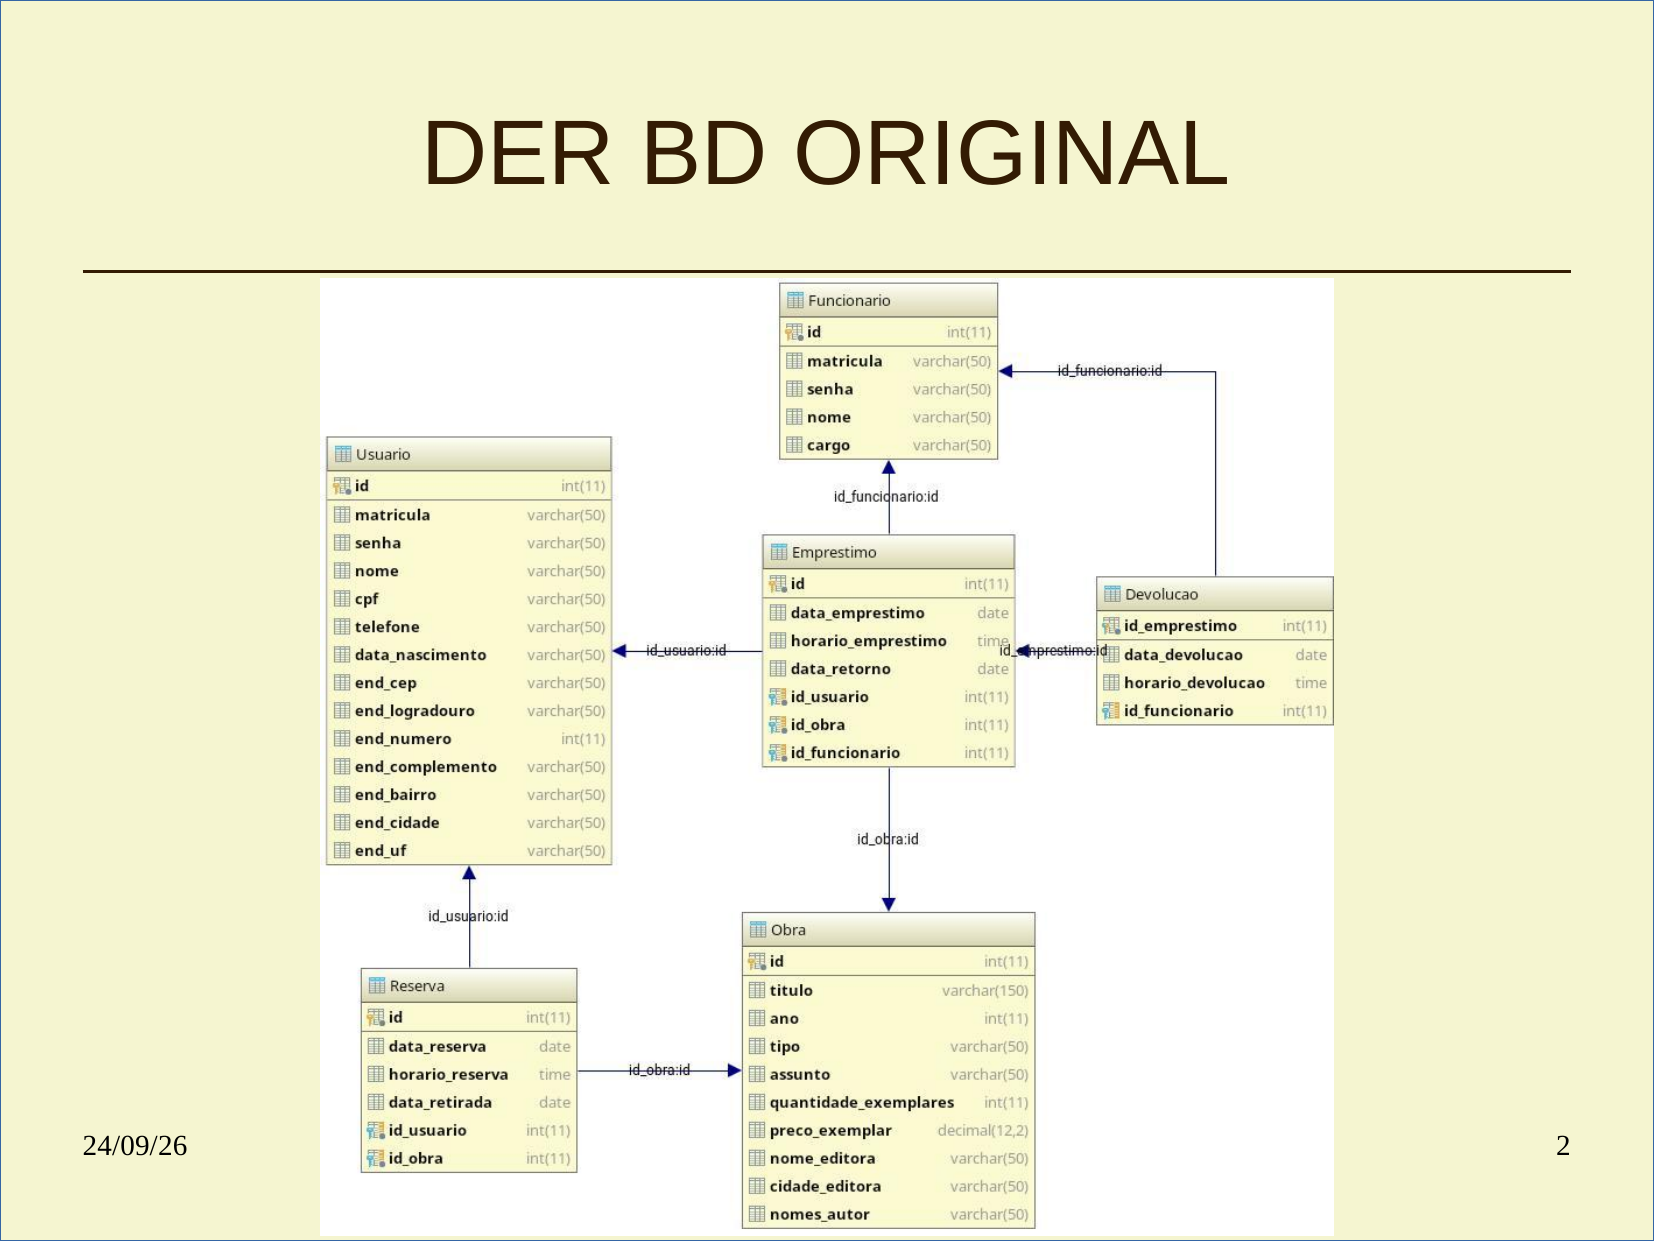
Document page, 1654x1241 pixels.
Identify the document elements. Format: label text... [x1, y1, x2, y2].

picture [320, 278, 1334, 1236]
title DER BD ORIGINAL [82, 49, 1571, 257]
